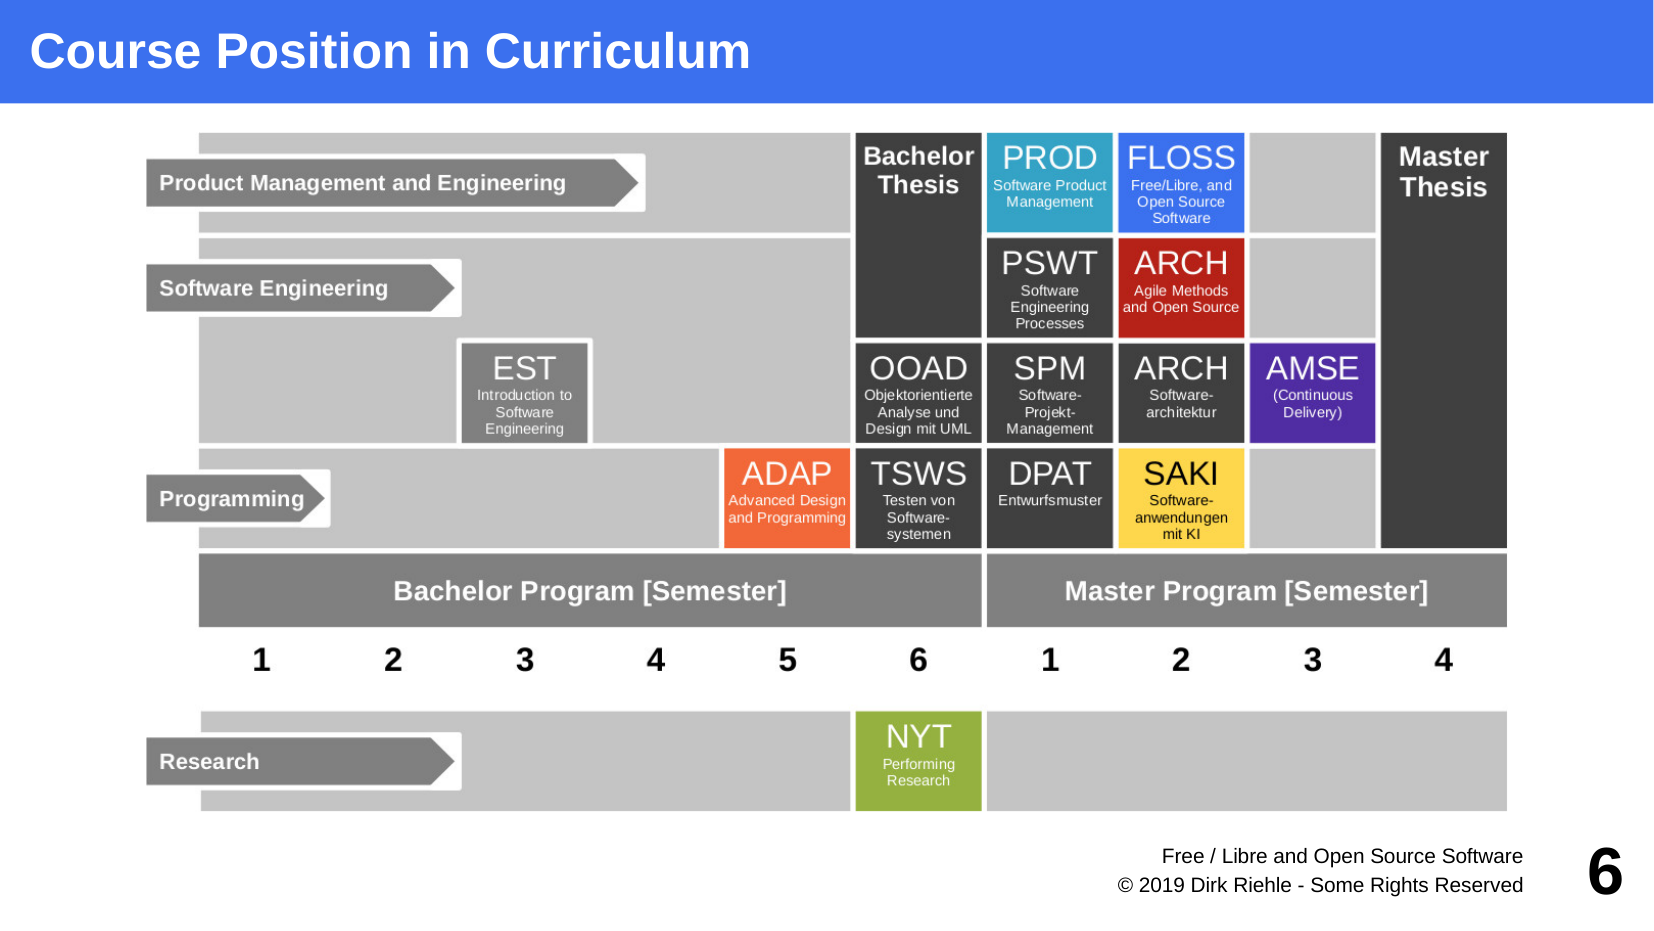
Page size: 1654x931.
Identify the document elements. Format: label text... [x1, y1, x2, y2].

title Course Position in Curriculum [0, 0, 1654, 104]
picture [146, 132, 1508, 813]
